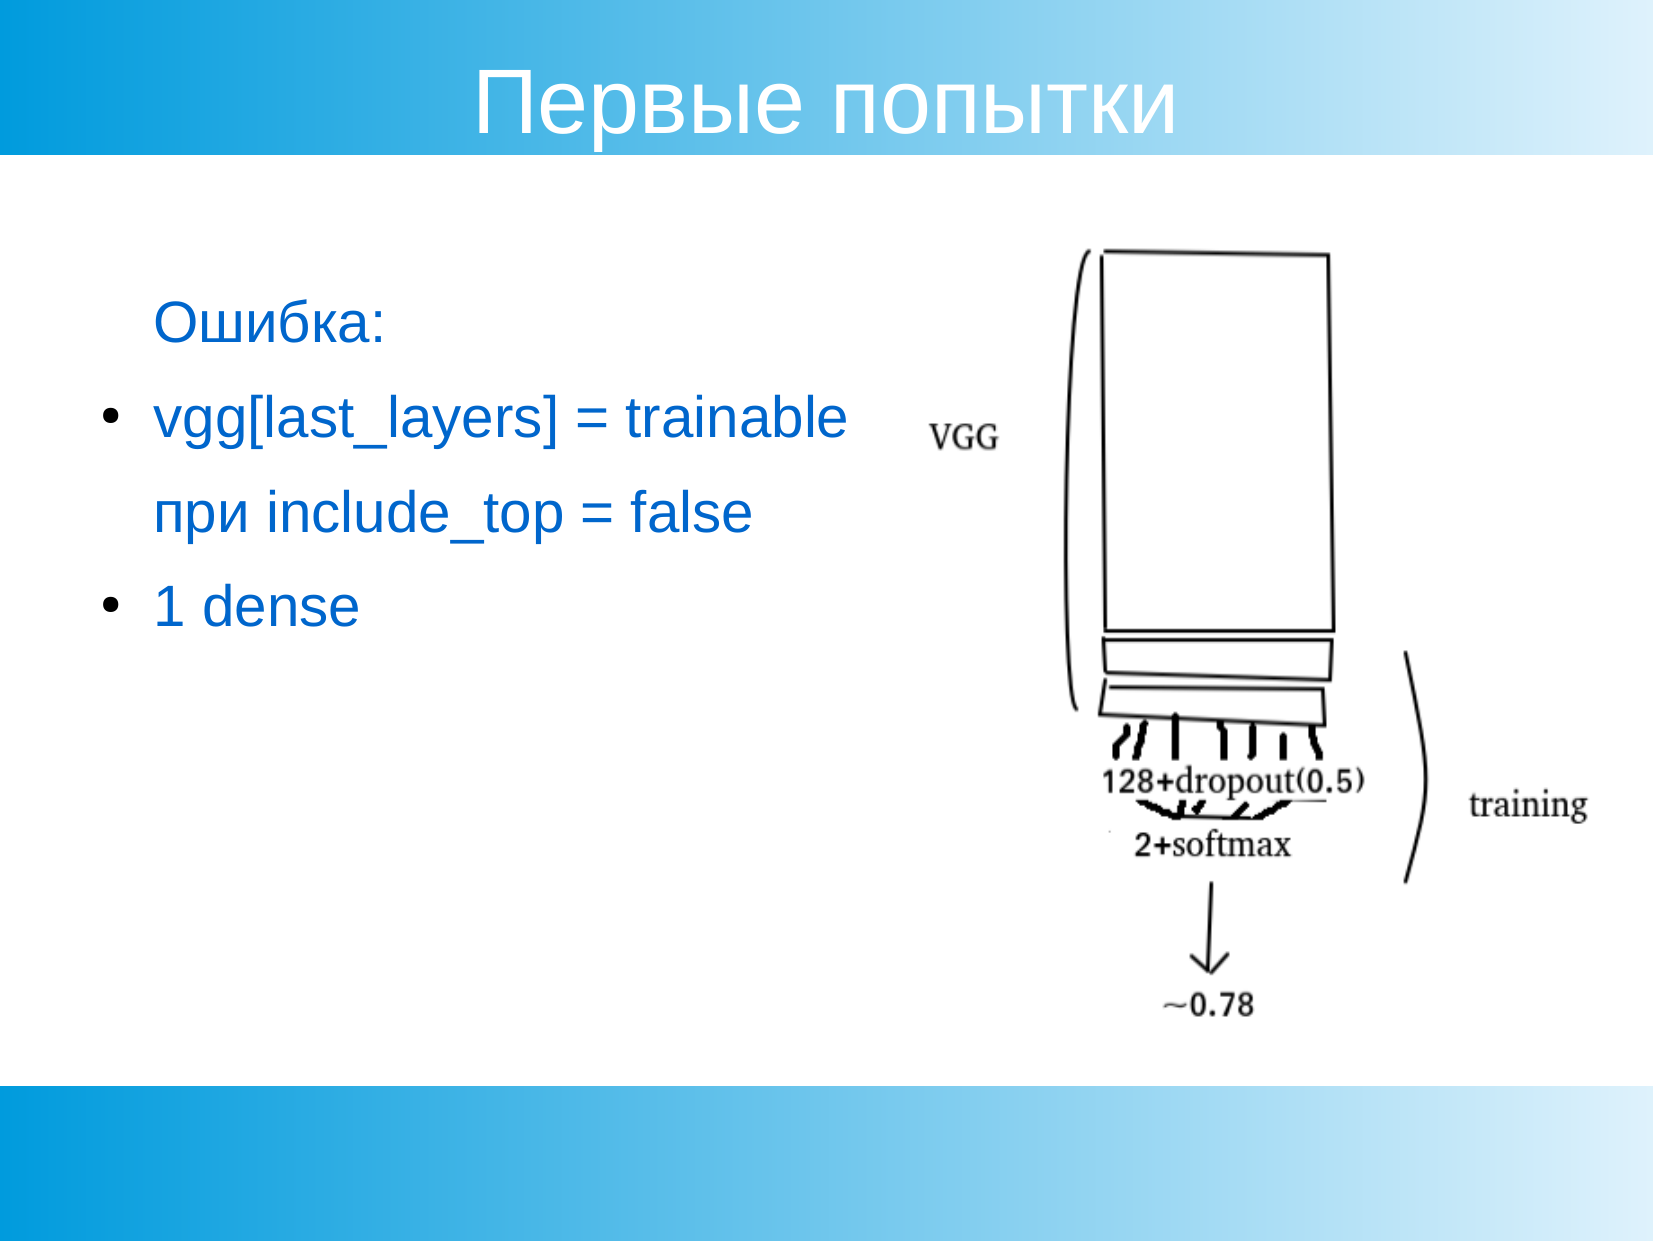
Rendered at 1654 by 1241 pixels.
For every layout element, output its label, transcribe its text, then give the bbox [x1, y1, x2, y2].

title Первые попытки [82, 49, 1571, 155]
picture [915, 179, 1602, 1060]
list Ошибка: vgg[last_layers] = trainable при include_top = false 1 dense [82, 290, 915, 1010]
